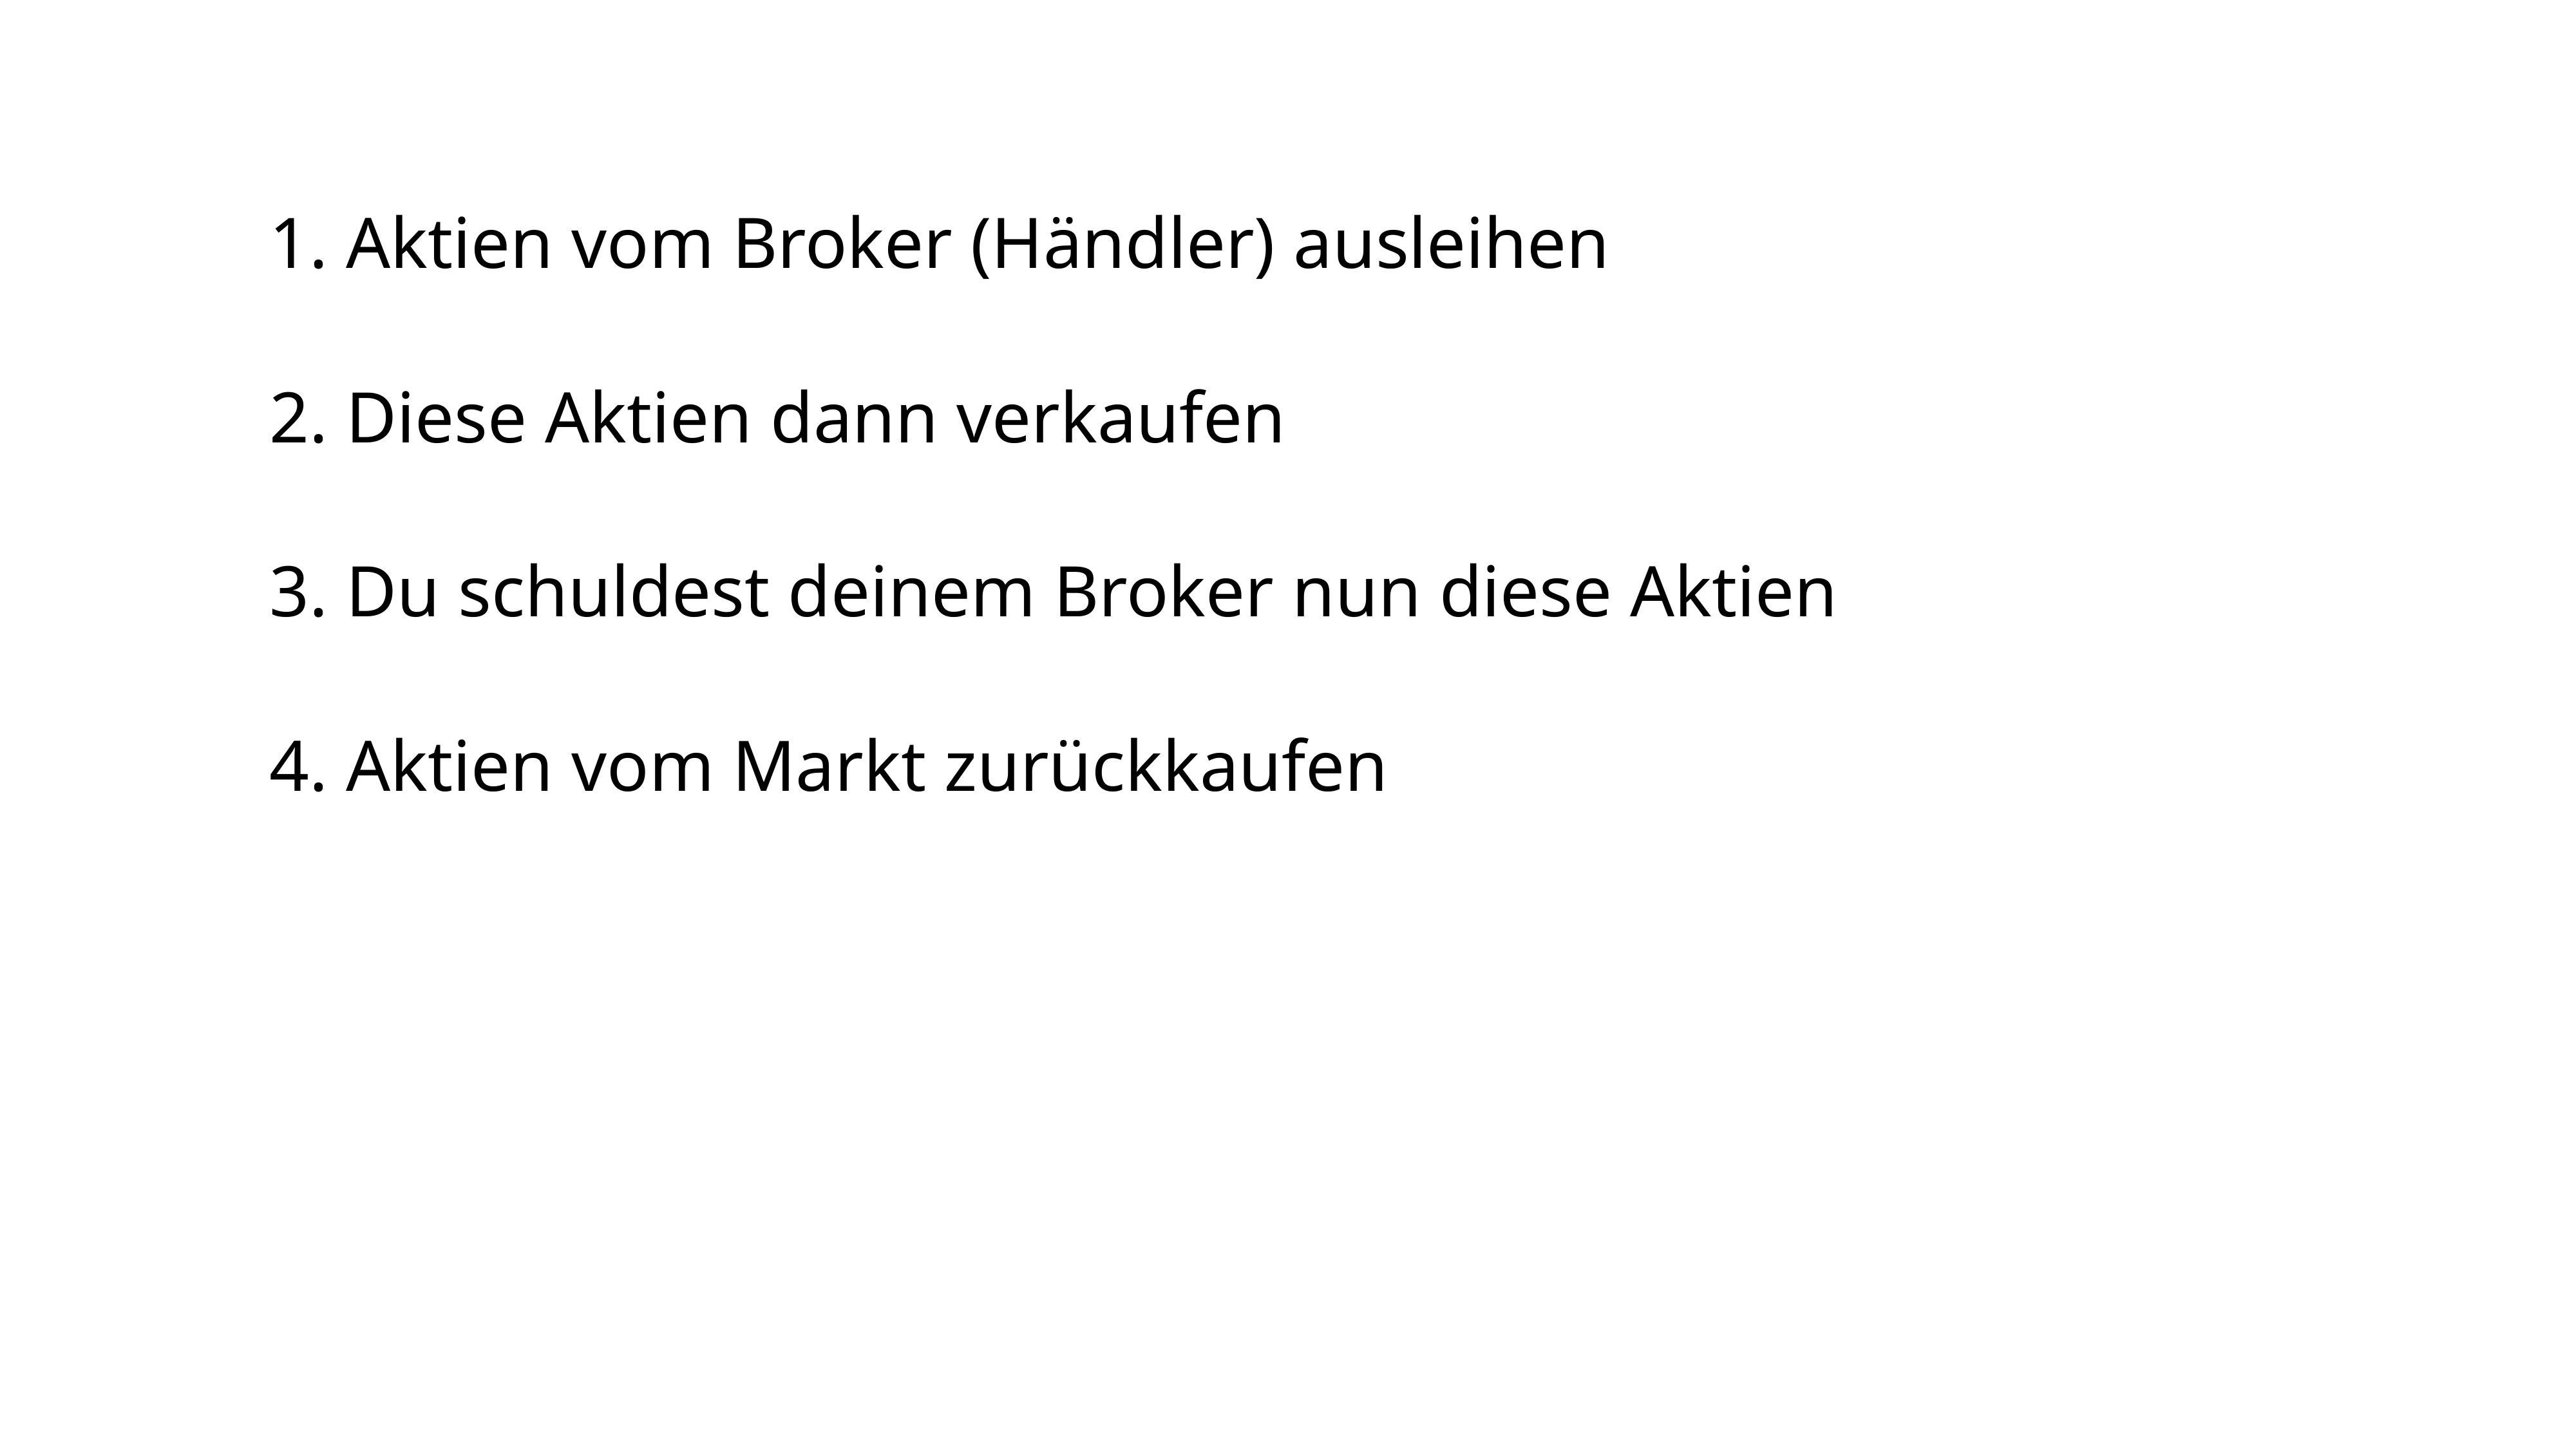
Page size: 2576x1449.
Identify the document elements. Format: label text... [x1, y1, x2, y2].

text_box 1. Aktien vom Broker (Händler) ausleihen 2. Diese Aktien dann verkaufen 3. Du schuldest deinem Broker nun diese Aktien 4. Aktien vom Markt zurückkaufen [189, 189, 2389, 1262]
